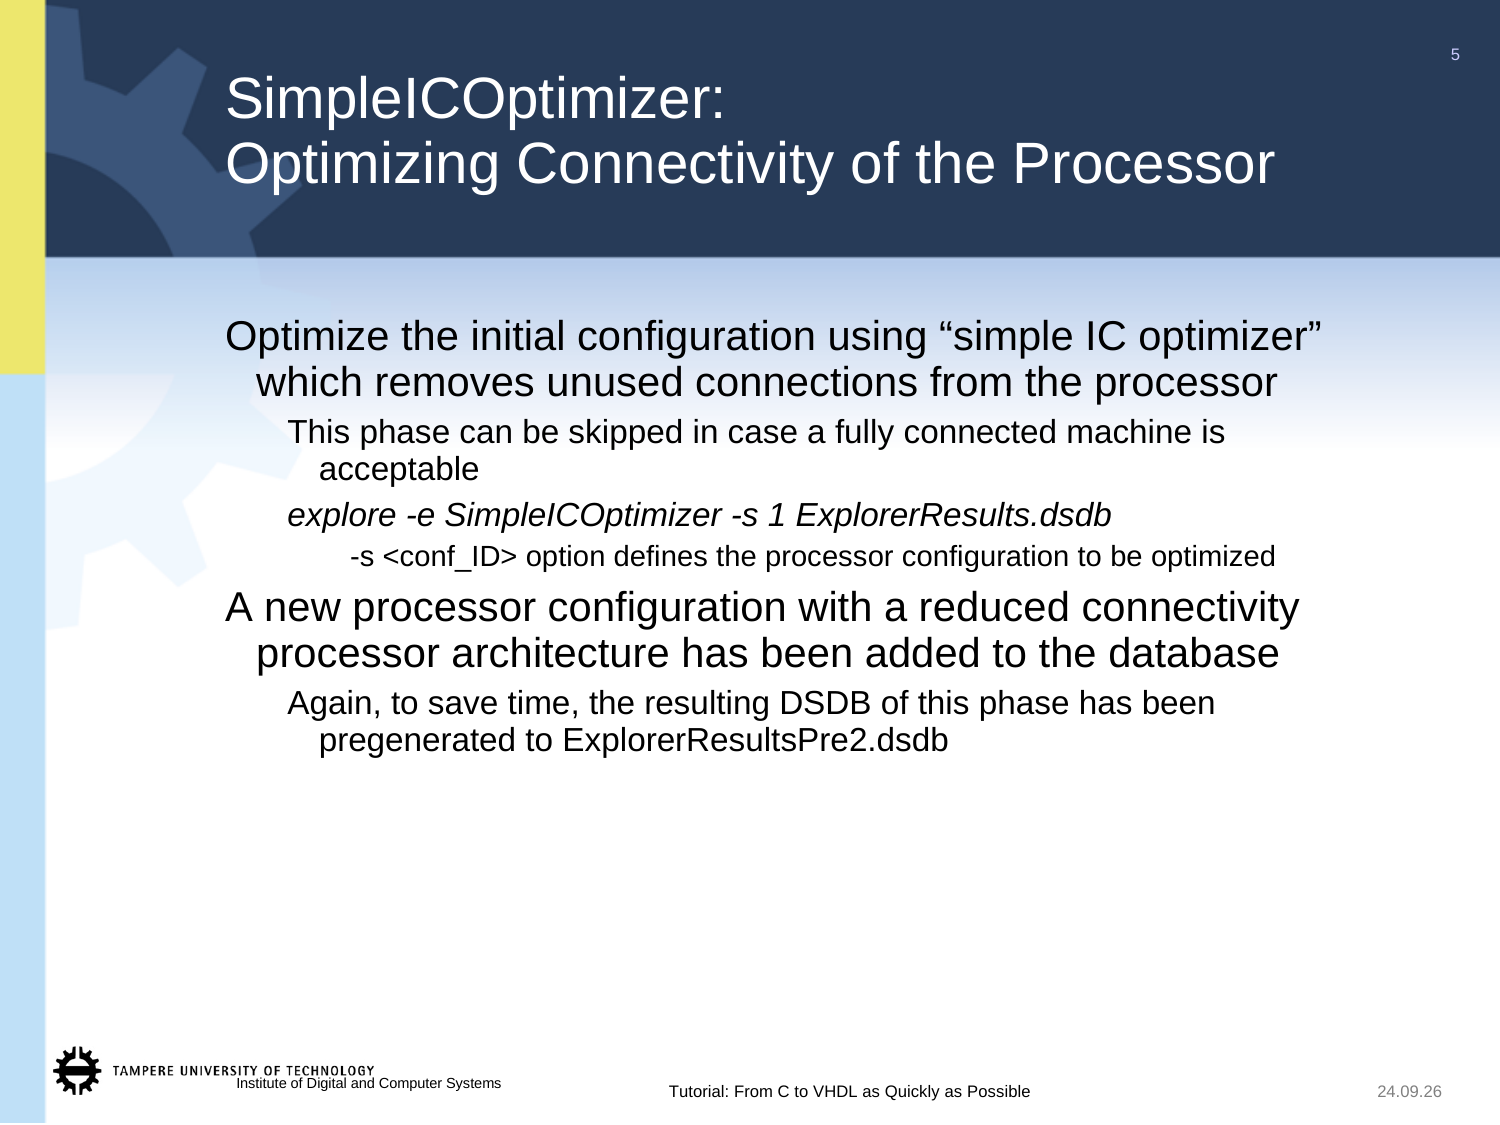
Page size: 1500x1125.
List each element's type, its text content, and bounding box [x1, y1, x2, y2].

list Optimize the initial configuration using “simple IC optimizer” which removes unused connections from the processor This phase can be skipped in case a fully connected machine is acceptable explore -e SimpleICOptimizer -s 1 ExplorerResults.dsdb -s <conf_ID> option defines the processor configuration to be optimized A new processor configuration with a reduced connectivity processor architecture has been added to the database Again, to save time, the resulting DSDB of this phase has been pregenerated to ExplorerResultsPre2.dsdb [224, 312, 1375, 1013]
picture [0, 0, 1500, 1123]
title SimpleICOptimizer: Optimizing Connectivity of the Processor [224, 37, 1375, 226]
